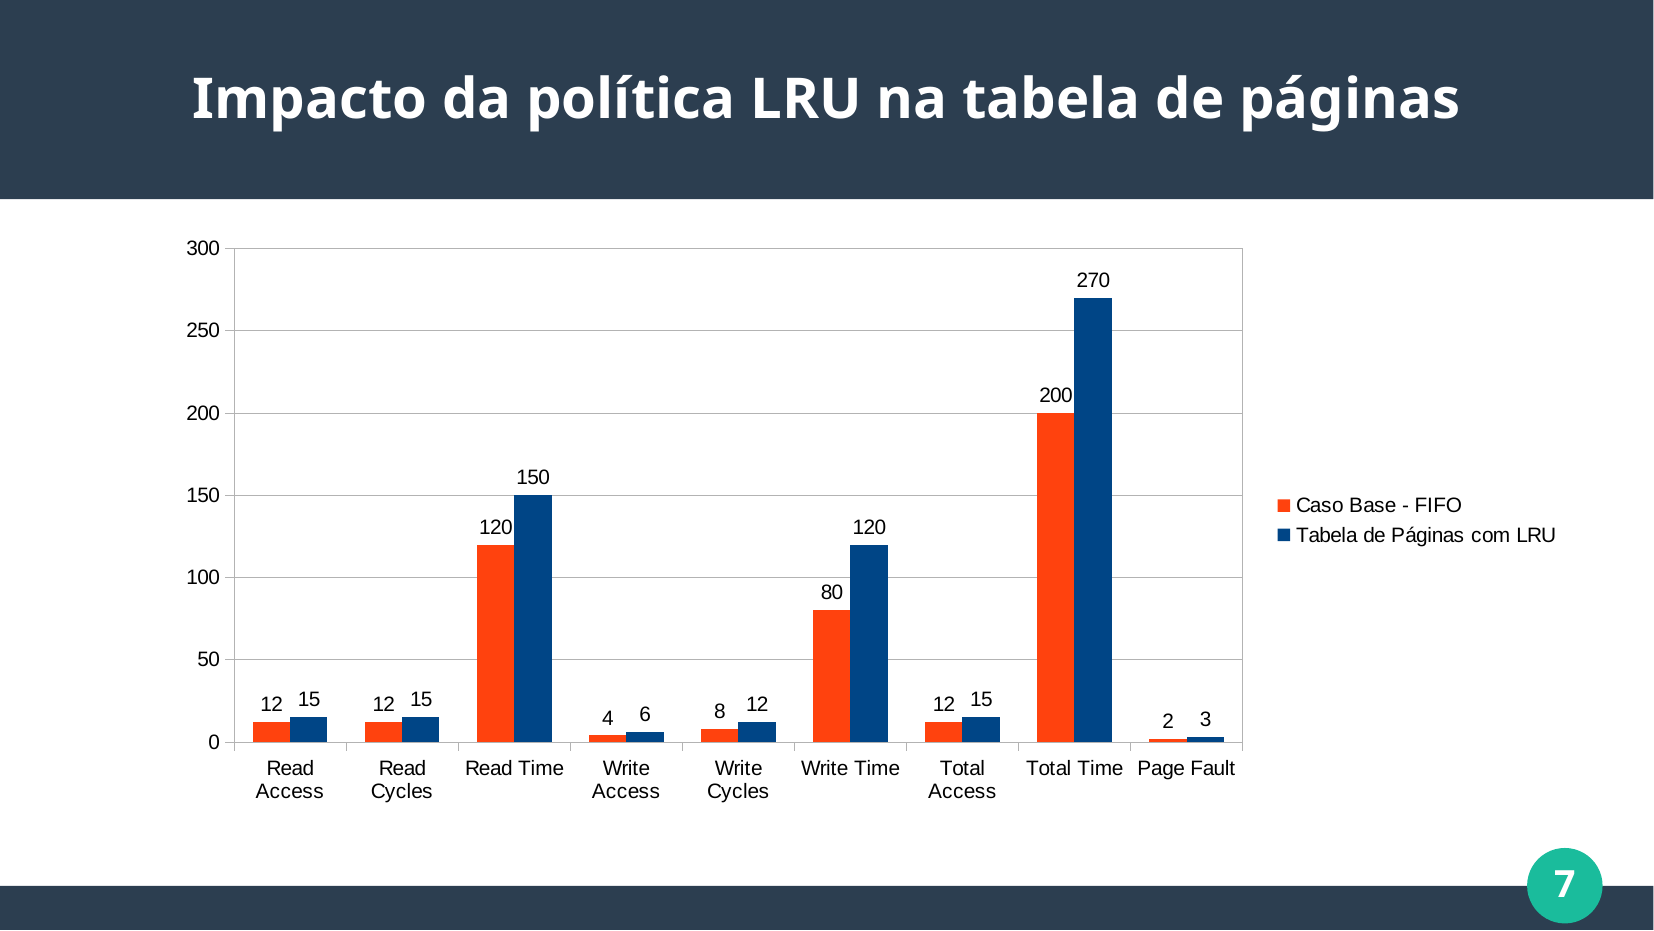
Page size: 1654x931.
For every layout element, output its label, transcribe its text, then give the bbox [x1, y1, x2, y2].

chart [158, 225, 1575, 816]
title Impacto da política LRU na tabela de páginas [59, 37, 1595, 155]
